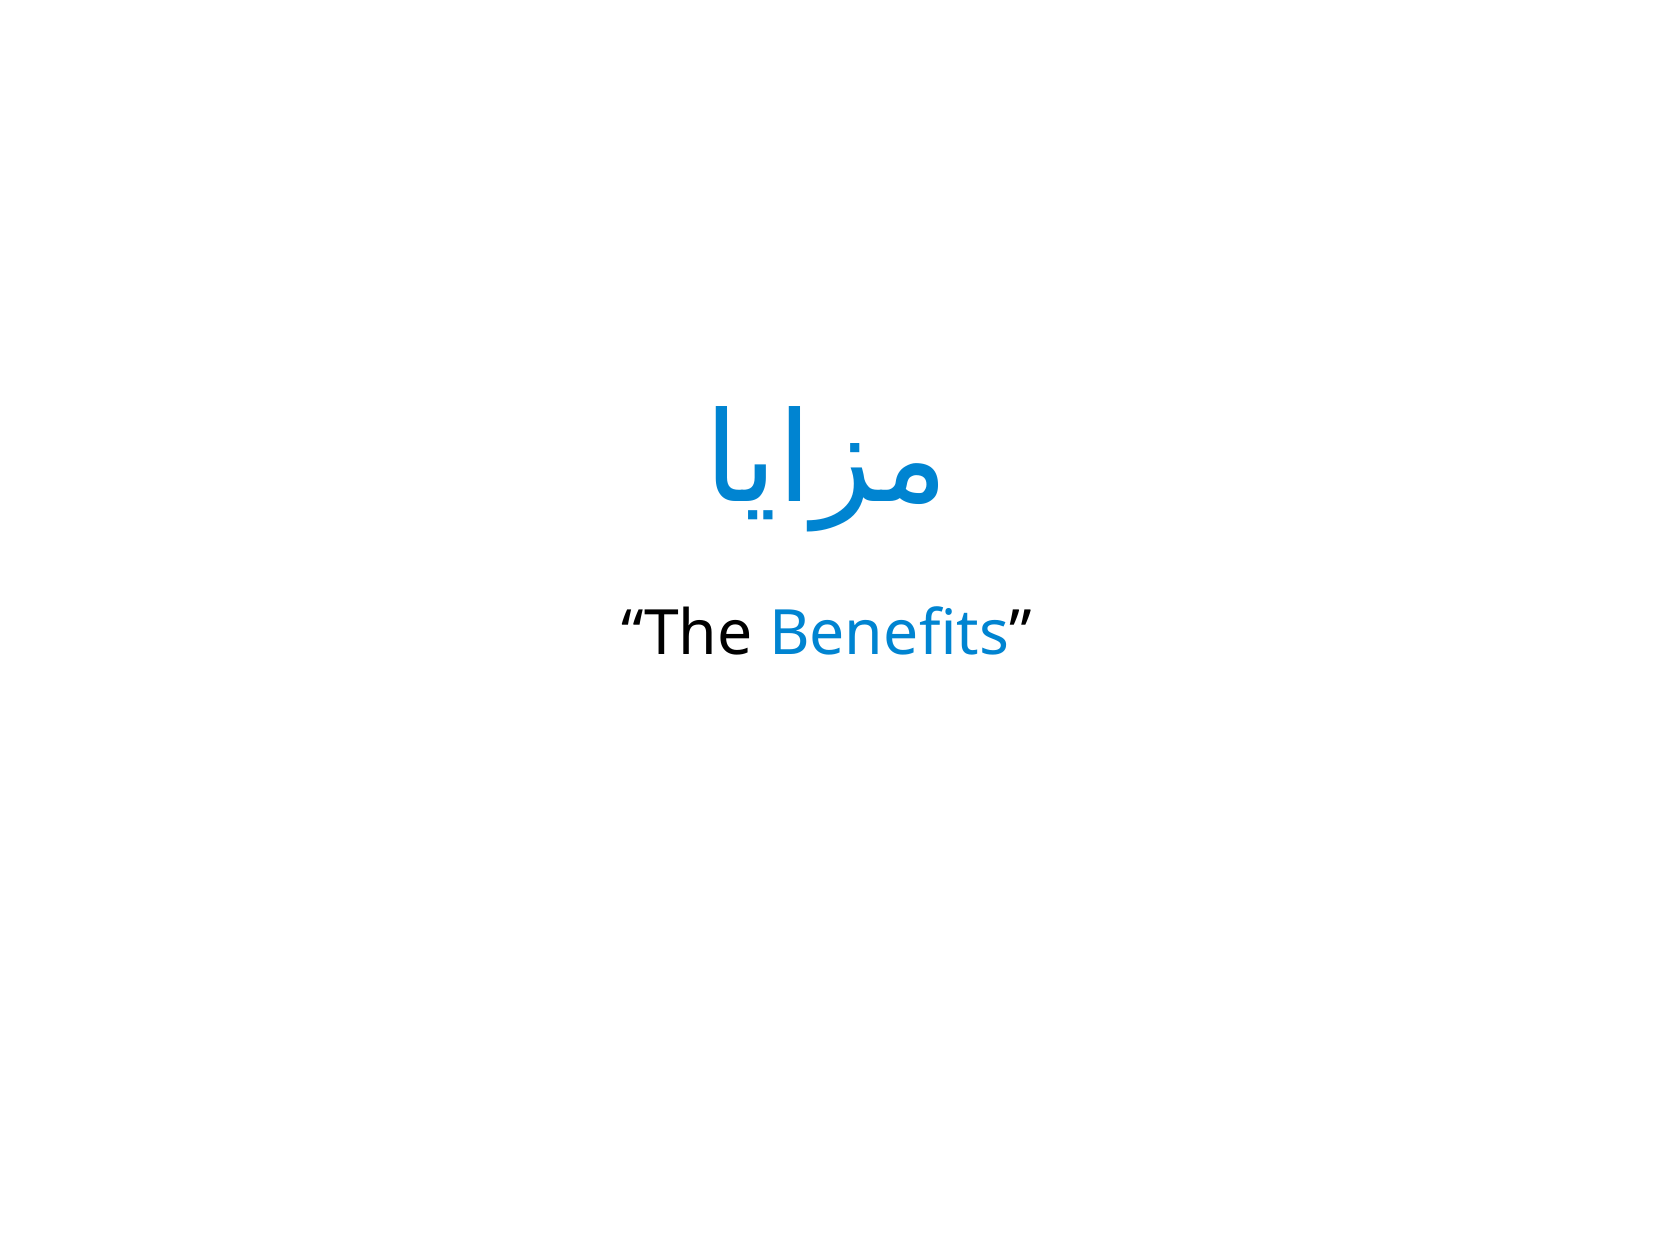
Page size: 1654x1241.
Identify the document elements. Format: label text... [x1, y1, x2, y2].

subtitle مزایا “The Benefits” [82, 49, 1571, 1010]
